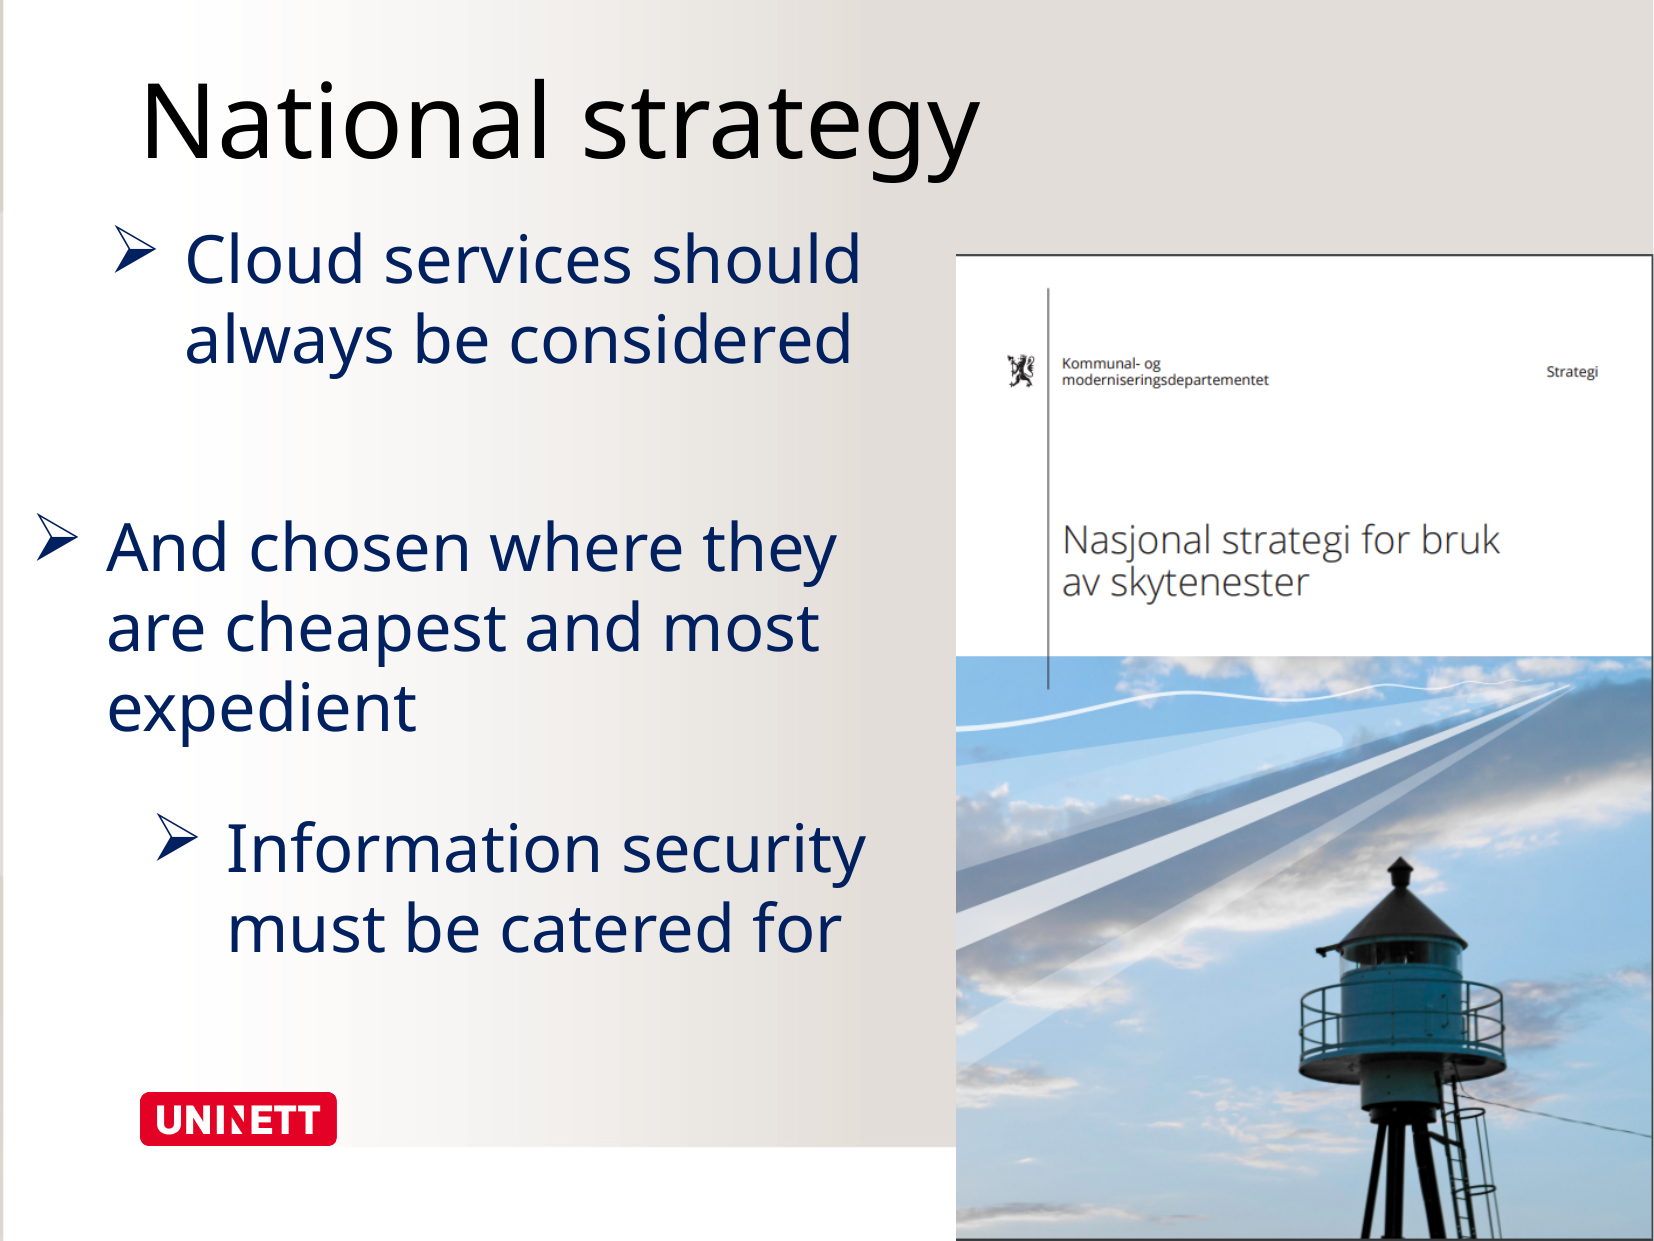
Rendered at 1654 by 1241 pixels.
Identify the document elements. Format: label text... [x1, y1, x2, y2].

text_box Information security must be catered for [136, 798, 946, 974]
text_box And chosen where they are cheapest and most expedient [16, 497, 855, 753]
text_box Cloud services should always be considered [94, 209, 900, 385]
picture [0, 0, 1654, 1241]
title National strategy [138, 54, 1563, 153]
